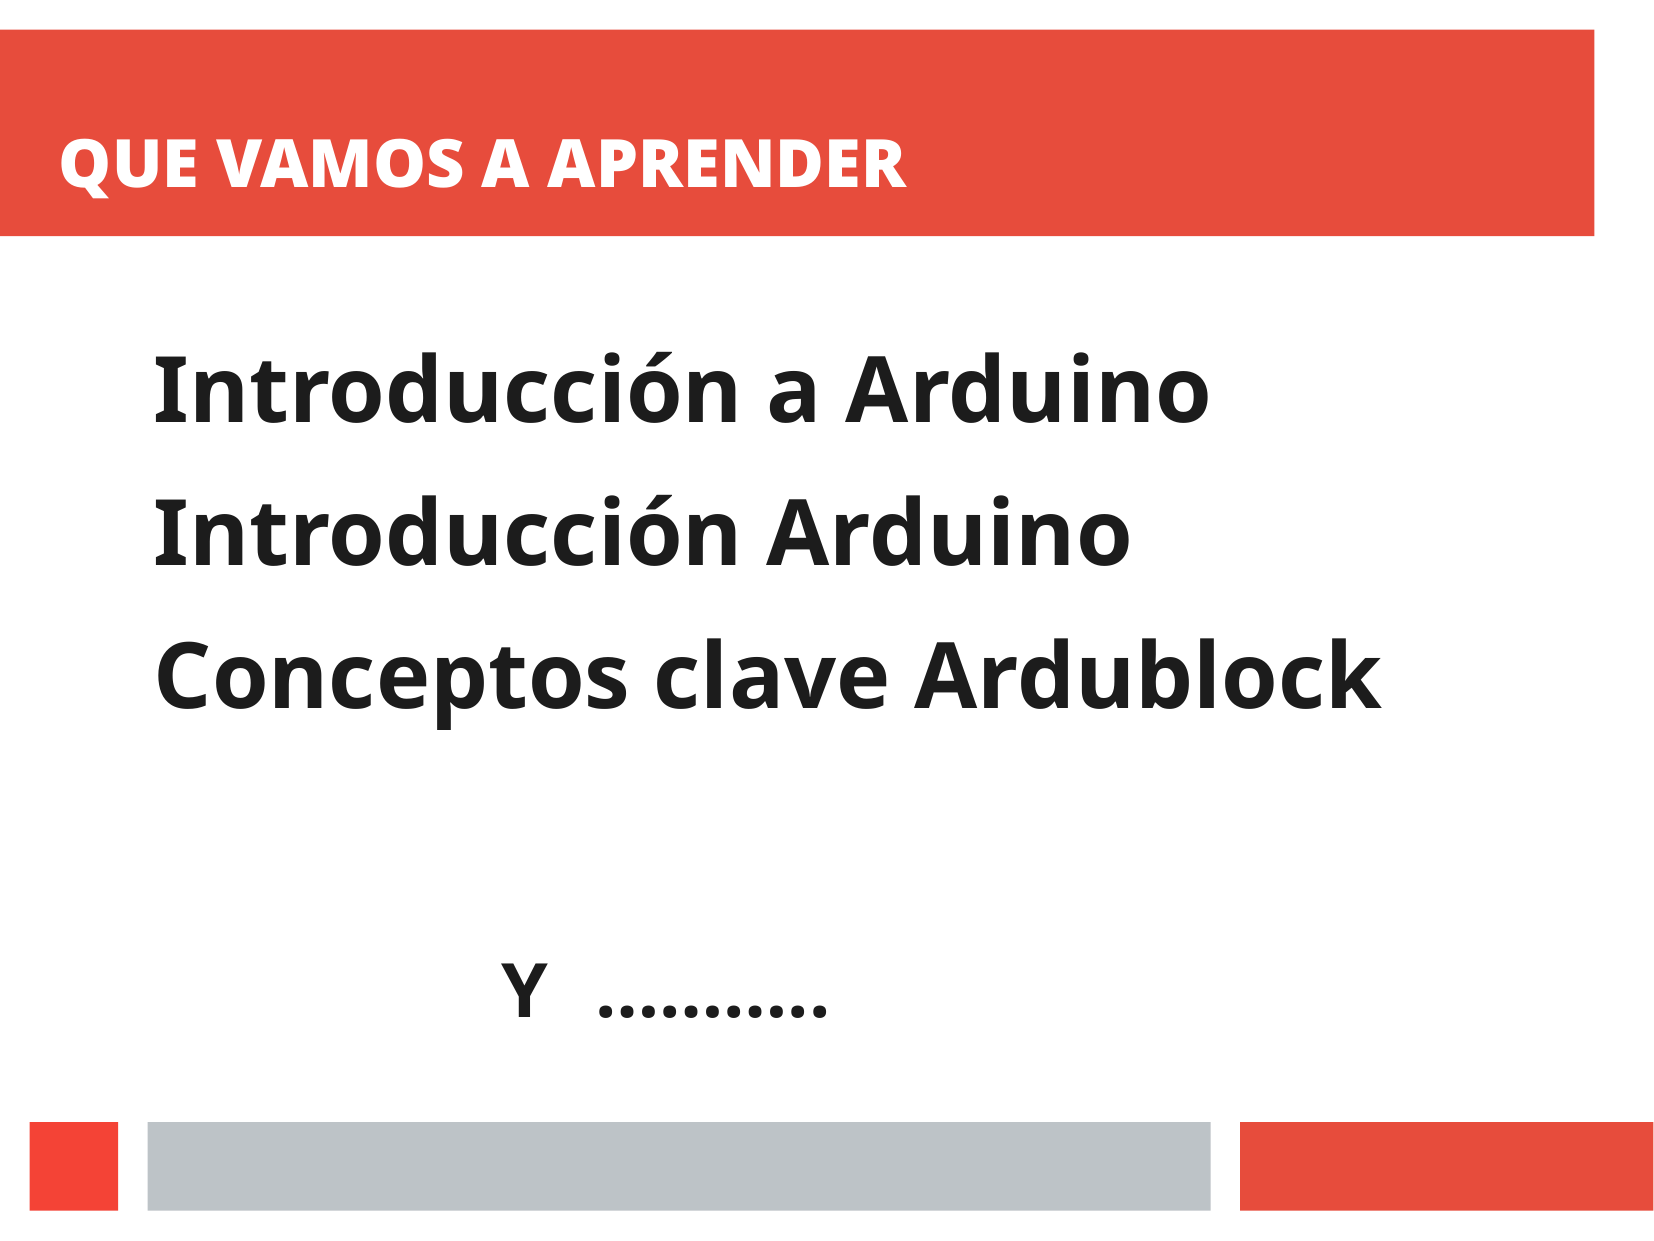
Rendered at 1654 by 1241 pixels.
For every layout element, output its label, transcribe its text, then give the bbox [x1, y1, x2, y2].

list Introducción a Arduino Introducción Arduino Conceptos clave Ardublock Y ……….. [59, 324, 1565, 1093]
title QUE VAMOS A APRENDER [59, 59, 1595, 207]
